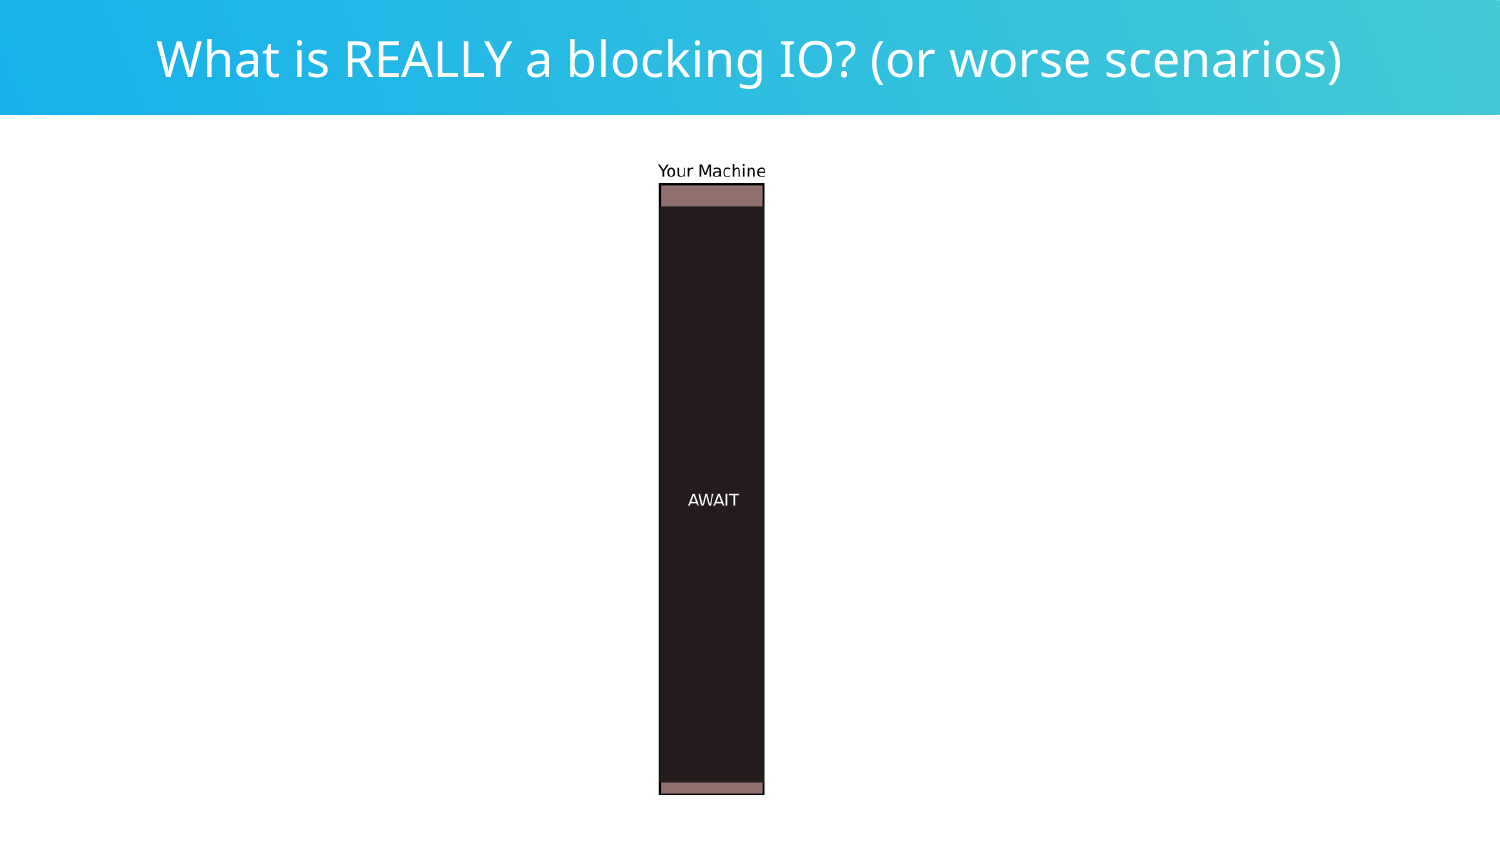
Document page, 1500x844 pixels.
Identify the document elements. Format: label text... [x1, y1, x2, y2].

picture [658, 164, 766, 795]
text_box What is REALLY a blocking IO? (or worse scenarios) [0, 0, 1500, 115]
